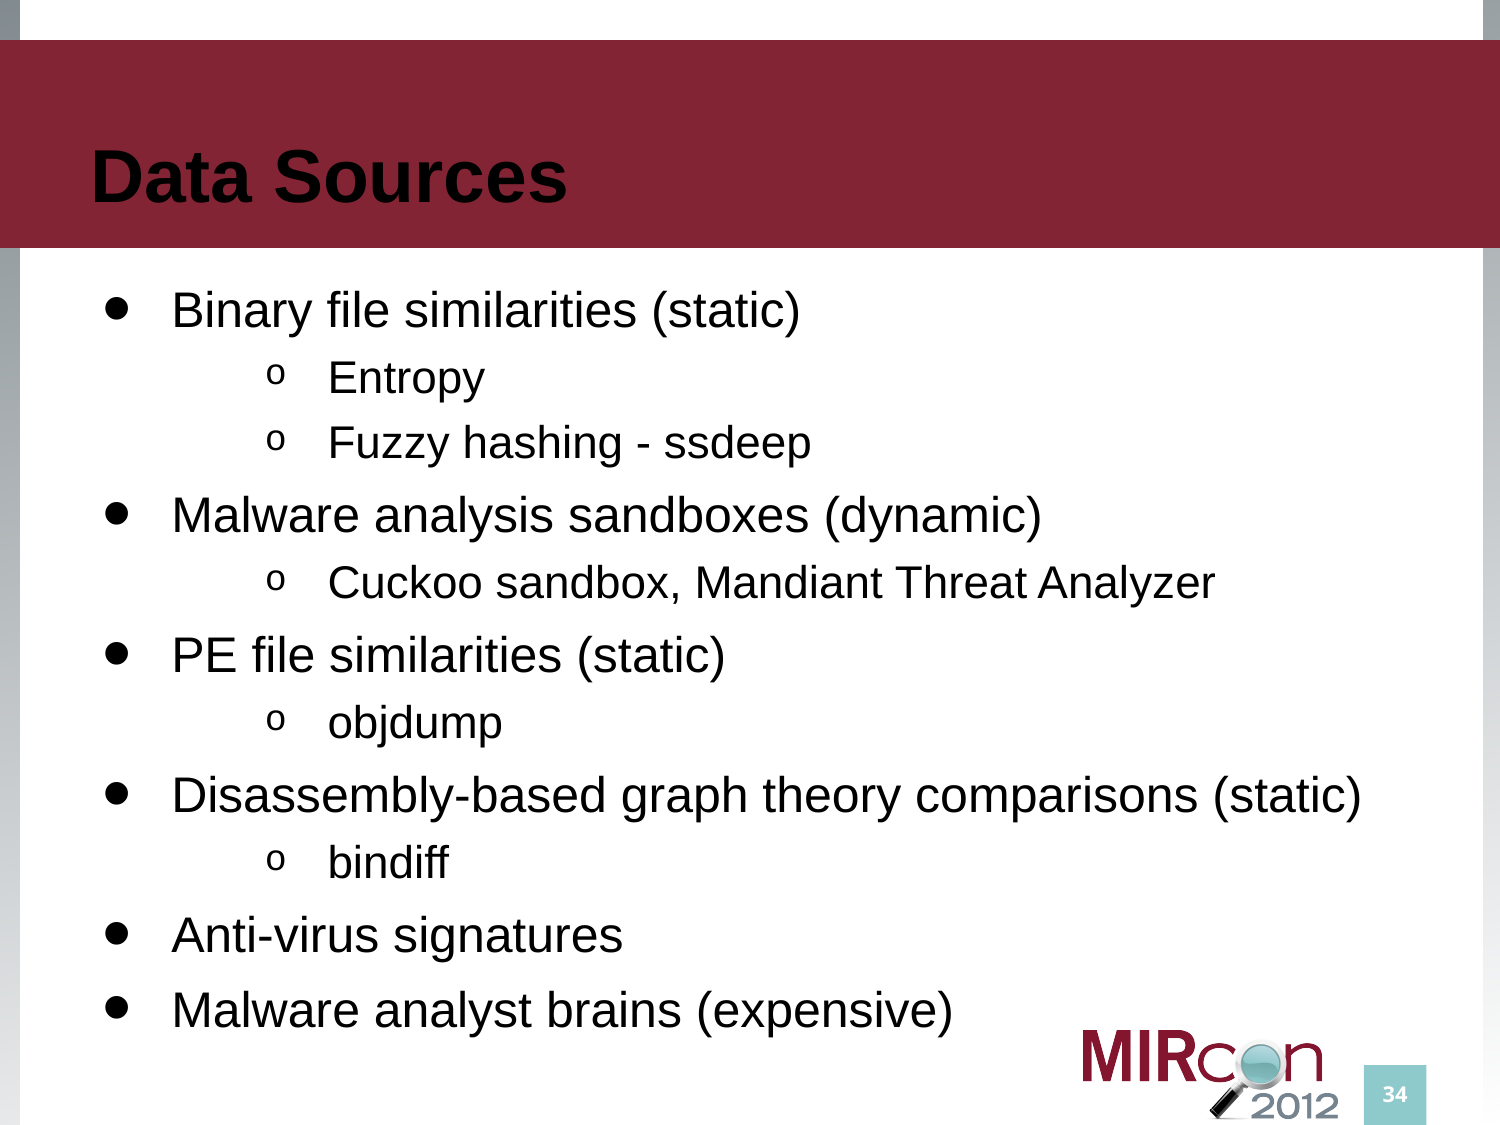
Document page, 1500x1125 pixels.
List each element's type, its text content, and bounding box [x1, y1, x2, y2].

list Binary file similarities (static) Entropy Fuzzy hashing - ssdeep Malware analysis sandboxes (dynamic) Cuckoo sandbox, Mandiant Threat Analyzer PE file similarities (static) objdump Disassembly-based graph theory comparisons (static) bindiff Anti-virus signatures Malware analyst brains (expensive) [75, 262, 1426, 1078]
title Data Sources [75, 45, 1426, 233]
